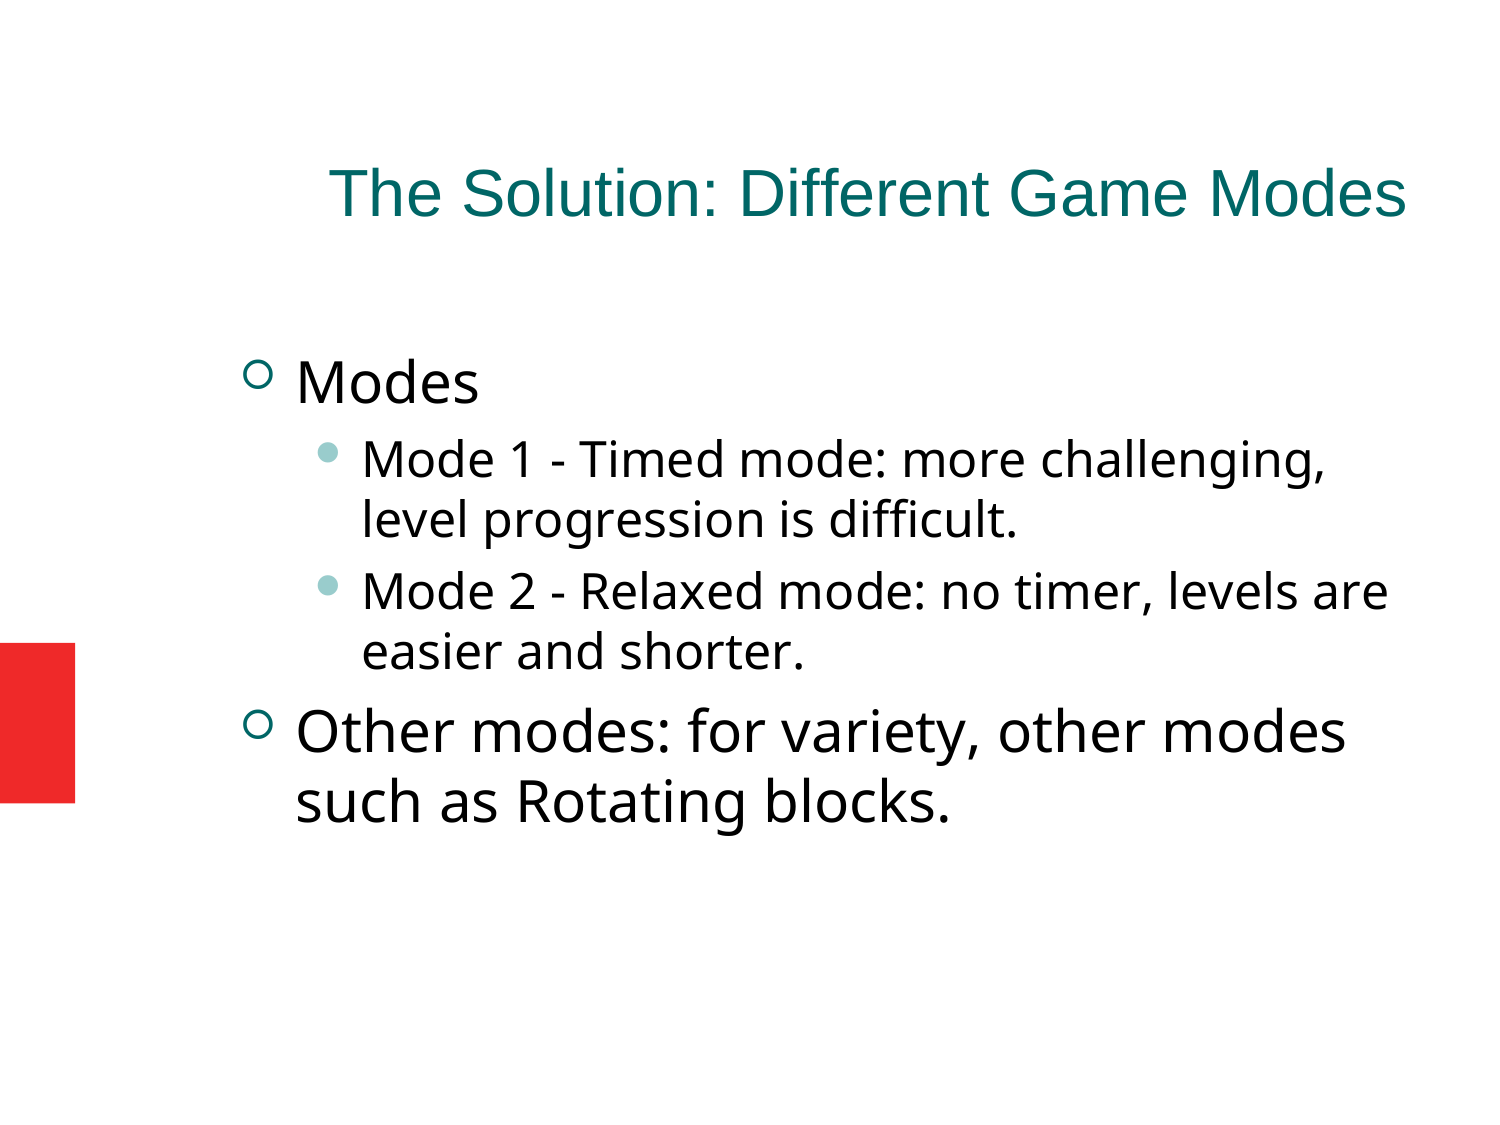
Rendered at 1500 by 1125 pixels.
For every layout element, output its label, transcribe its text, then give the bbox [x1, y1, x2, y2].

text_box Modes Mode 1 - Timed mode: more challenging, level progression is difficult. Mode 2 - Relaxed mode: no timer, levels are easier and shorter. Other modes: for variety, other modes such as Rotating blocks. [224, 337, 1438, 1013]
text_box The Solution: Different Game Modes [0, 49, 1425, 237]
